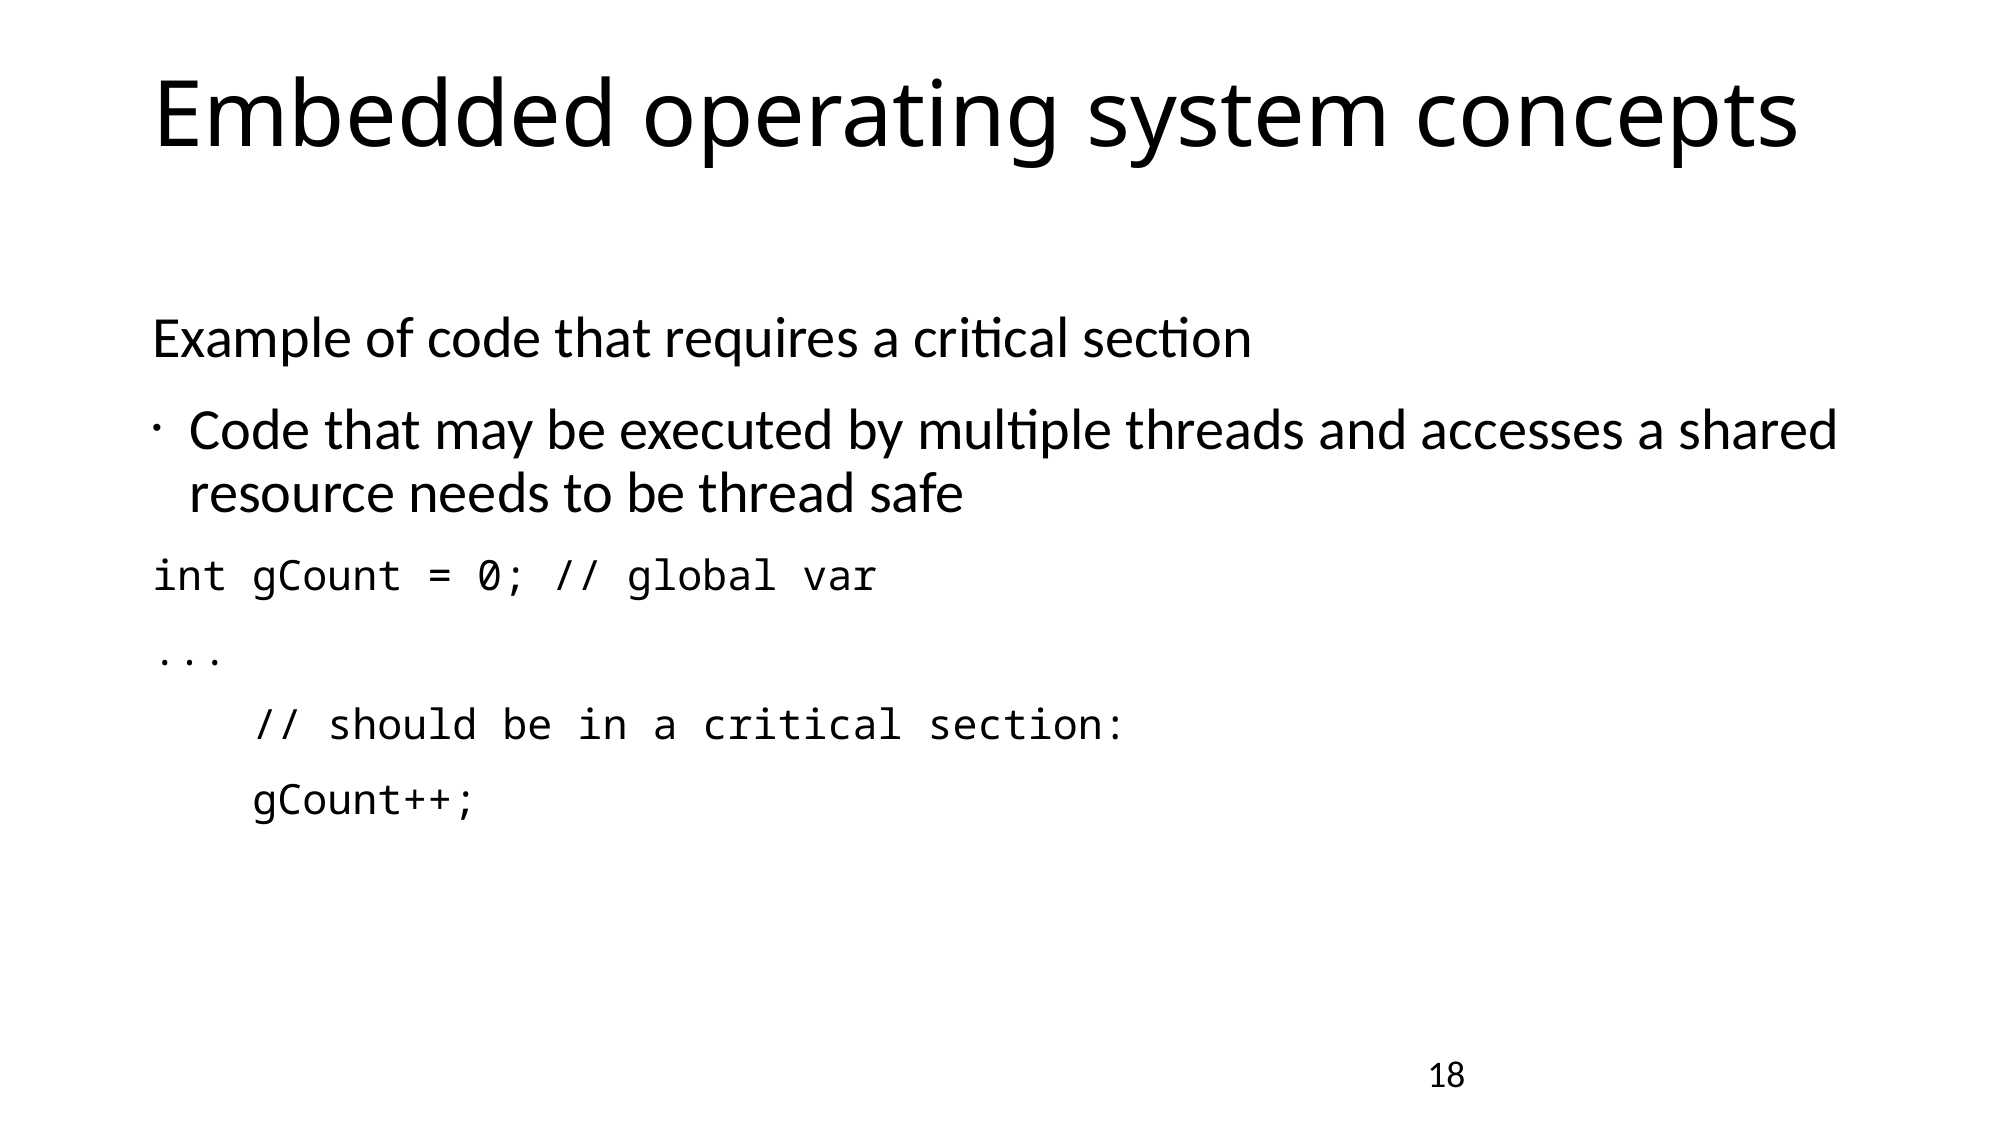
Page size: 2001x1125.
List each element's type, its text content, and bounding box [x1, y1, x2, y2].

title Embedded operating system concepts [137, 59, 1863, 278]
slide_number <number> [1412, 1042, 1863, 1103]
list Example of code that requires a critical section Code that may be executed by multiple threads and accesses a shared resource needs to be thread safe int gCount = 0; // global var ... // should be in a critical section: gCount++; [137, 299, 1863, 1014]
